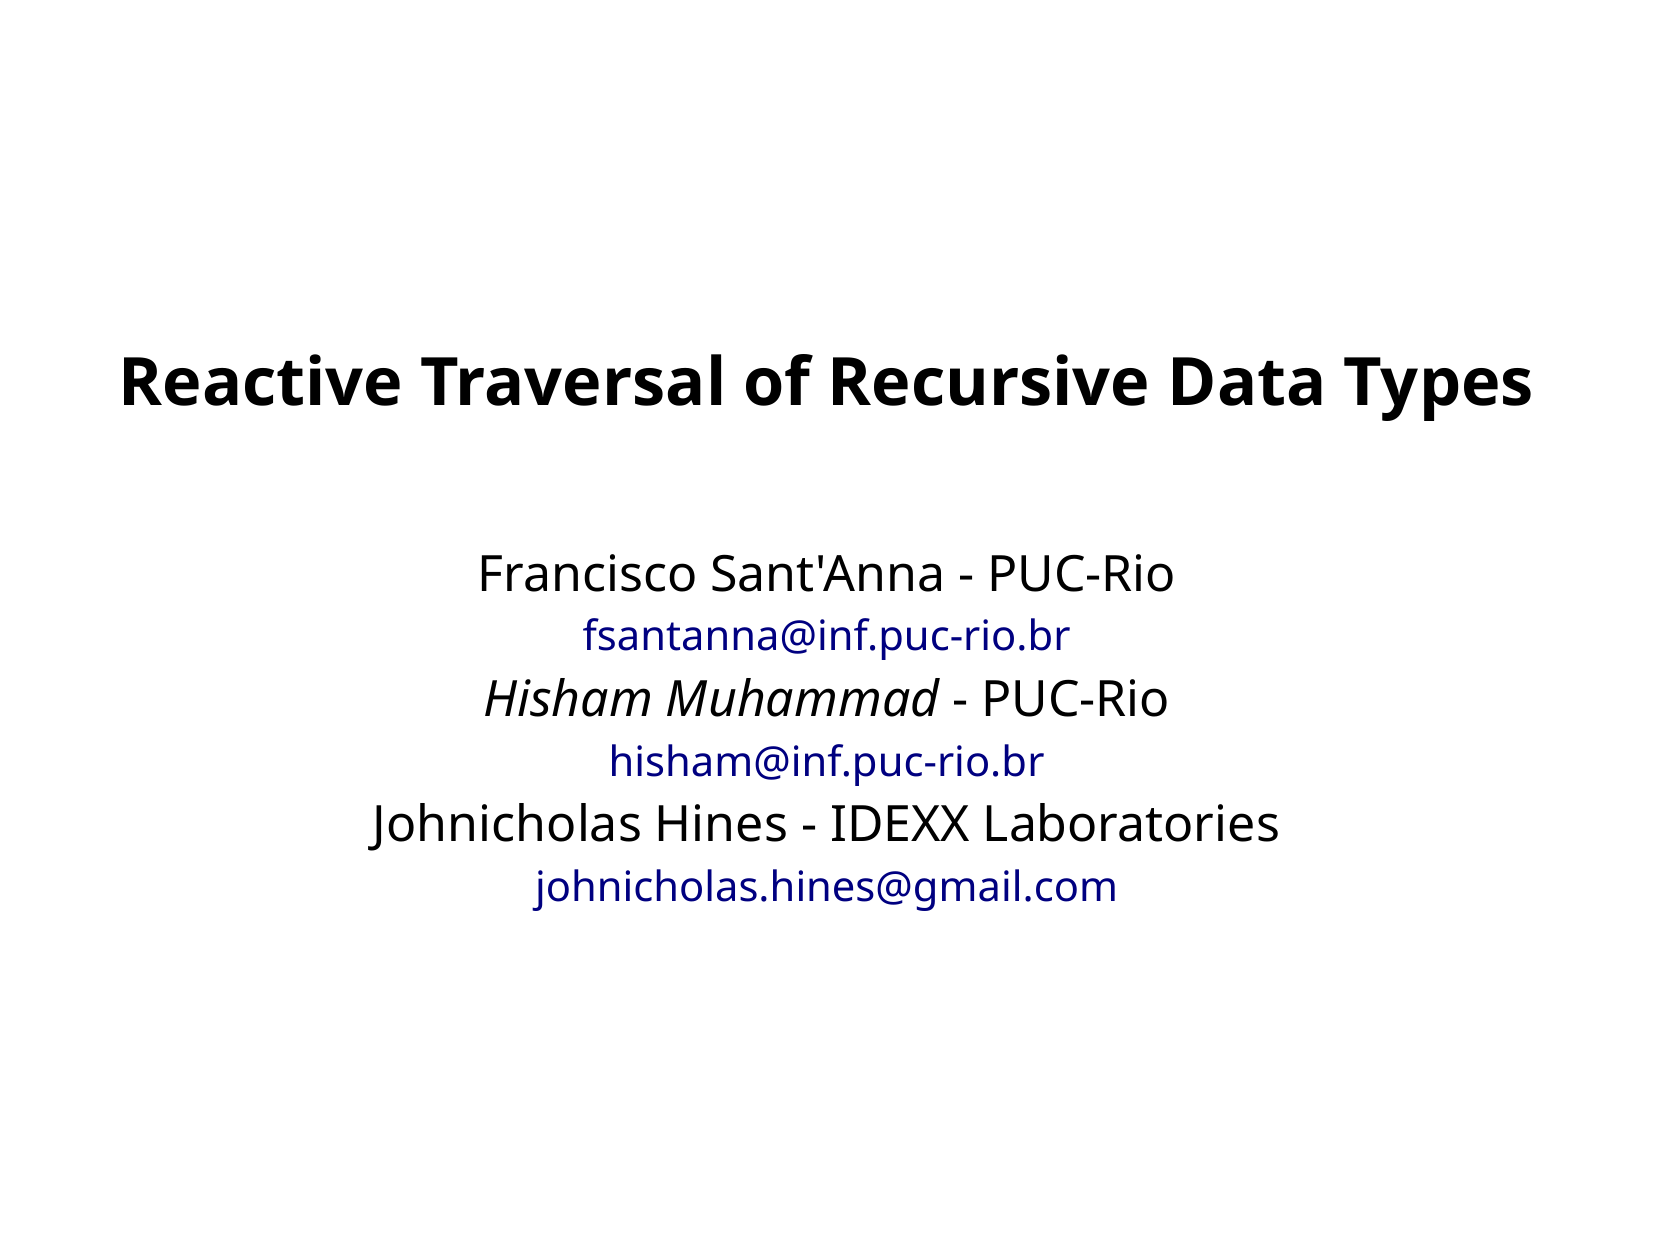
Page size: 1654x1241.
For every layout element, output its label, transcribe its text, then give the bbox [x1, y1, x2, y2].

subtitle Reactive Traversal of Recursive Data Types Francisco Sant'Anna - PUC-Rio fsantanna@inf.puc-rio.br Hisham Muhammad - PUC-Rio hisham@inf.puc-rio.br Johnicholas Hines - IDEXX Laboratories johnicholas.hines@gmail.com [82, 143, 1571, 1104]
